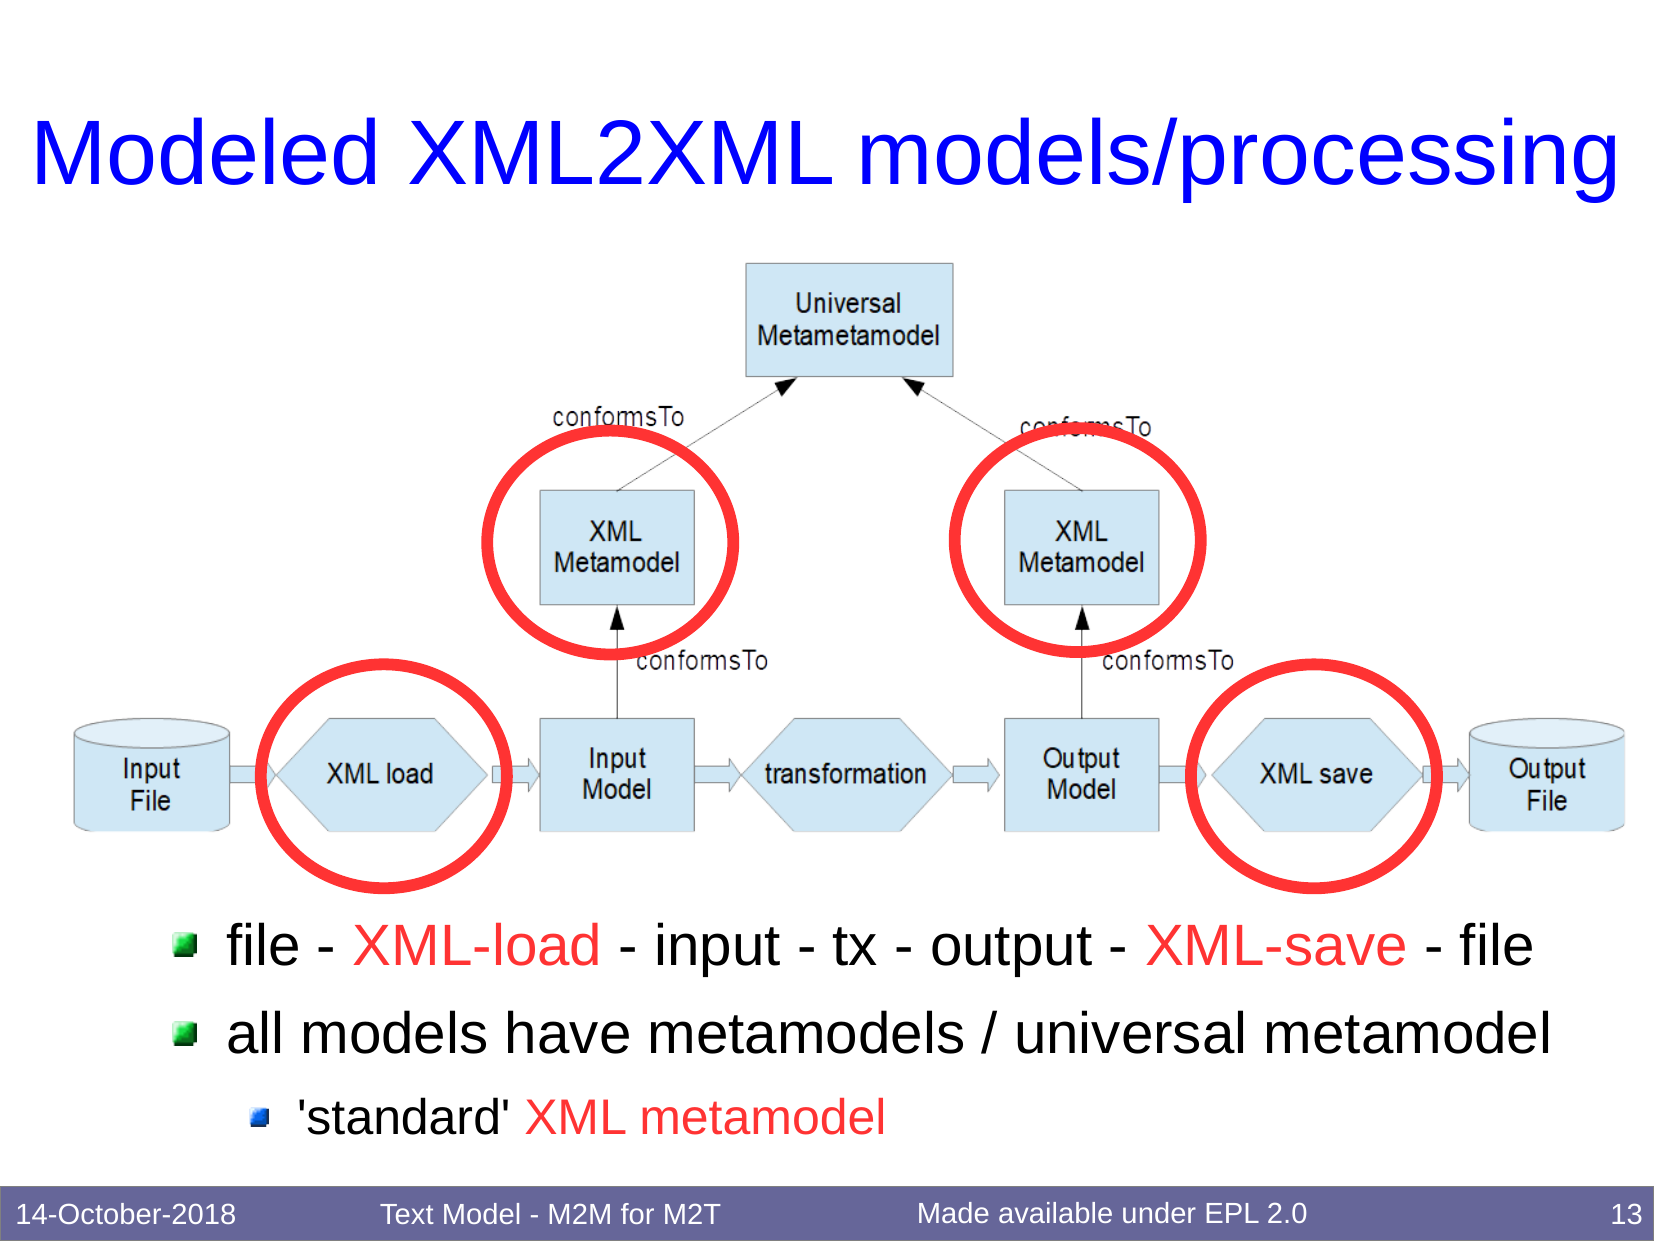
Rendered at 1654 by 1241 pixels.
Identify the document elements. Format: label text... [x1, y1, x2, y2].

list file - XML-load - input - tx - output - XML-save - file all models have metamodels / universal metamodel 'standard' XML metamodel [84, 912, 1558, 1241]
picture [267, 671, 500, 882]
title Modeled XML2XML models/processing [19, 49, 1634, 257]
picture [22, 206, 1654, 888]
picture [1197, 671, 1431, 882]
